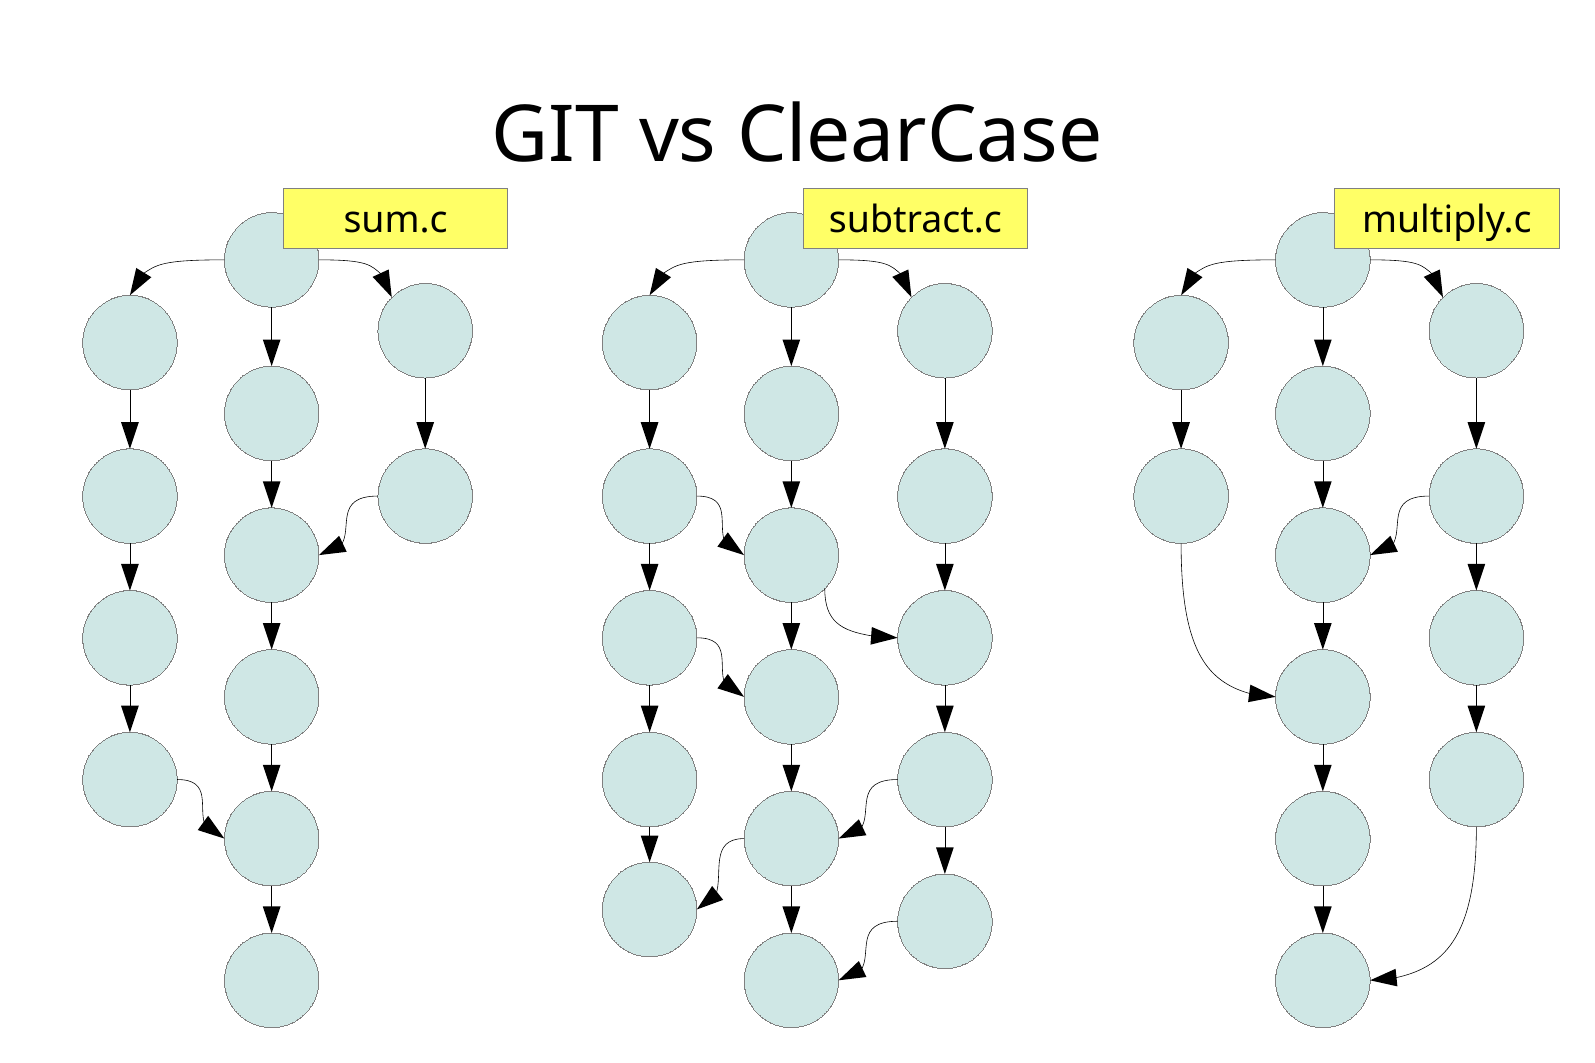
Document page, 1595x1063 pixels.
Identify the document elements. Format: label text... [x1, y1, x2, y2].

text_box [377, 283, 473, 379]
text_box [744, 649, 839, 745]
text_box [897, 874, 993, 969]
text_box [602, 295, 697, 390]
text_box [377, 448, 473, 544]
text_box multiply.c [1334, 188, 1560, 249]
title GIT vs ClearCase [79, 42, 1515, 220]
text_box [224, 649, 319, 745]
text_box [1133, 448, 1229, 544]
text_box [744, 212, 839, 308]
text_box [602, 448, 697, 544]
text_box [1429, 448, 1524, 544]
text_box [897, 732, 993, 827]
text_box [1275, 933, 1371, 1028]
text_box [897, 590, 993, 686]
text_box [1429, 732, 1524, 827]
text_box [224, 366, 319, 461]
text_box [744, 933, 839, 1028]
text_box [1275, 366, 1371, 461]
text_box [224, 791, 319, 886]
text_box [1429, 590, 1524, 686]
text_box [1275, 791, 1371, 886]
text_box [897, 448, 993, 544]
text_box [82, 732, 178, 827]
text_box [744, 507, 839, 603]
text_box subtract.c [803, 188, 1028, 249]
text_box [224, 507, 319, 603]
text_box [744, 791, 839, 886]
text_box [897, 283, 993, 379]
text_box [82, 448, 178, 544]
text_box [1429, 283, 1524, 378]
text_box [744, 366, 839, 461]
text_box [602, 590, 697, 686]
text_box [602, 862, 697, 957]
text_box [1275, 212, 1371, 308]
text_box [82, 295, 178, 390]
text_box [82, 590, 178, 686]
text_box [1275, 507, 1371, 603]
text_box [1133, 295, 1229, 390]
text_box [224, 212, 319, 308]
text_box [224, 933, 319, 1028]
text_box sum.c [283, 188, 508, 249]
text_box [1275, 649, 1371, 745]
text_box [602, 732, 697, 827]
